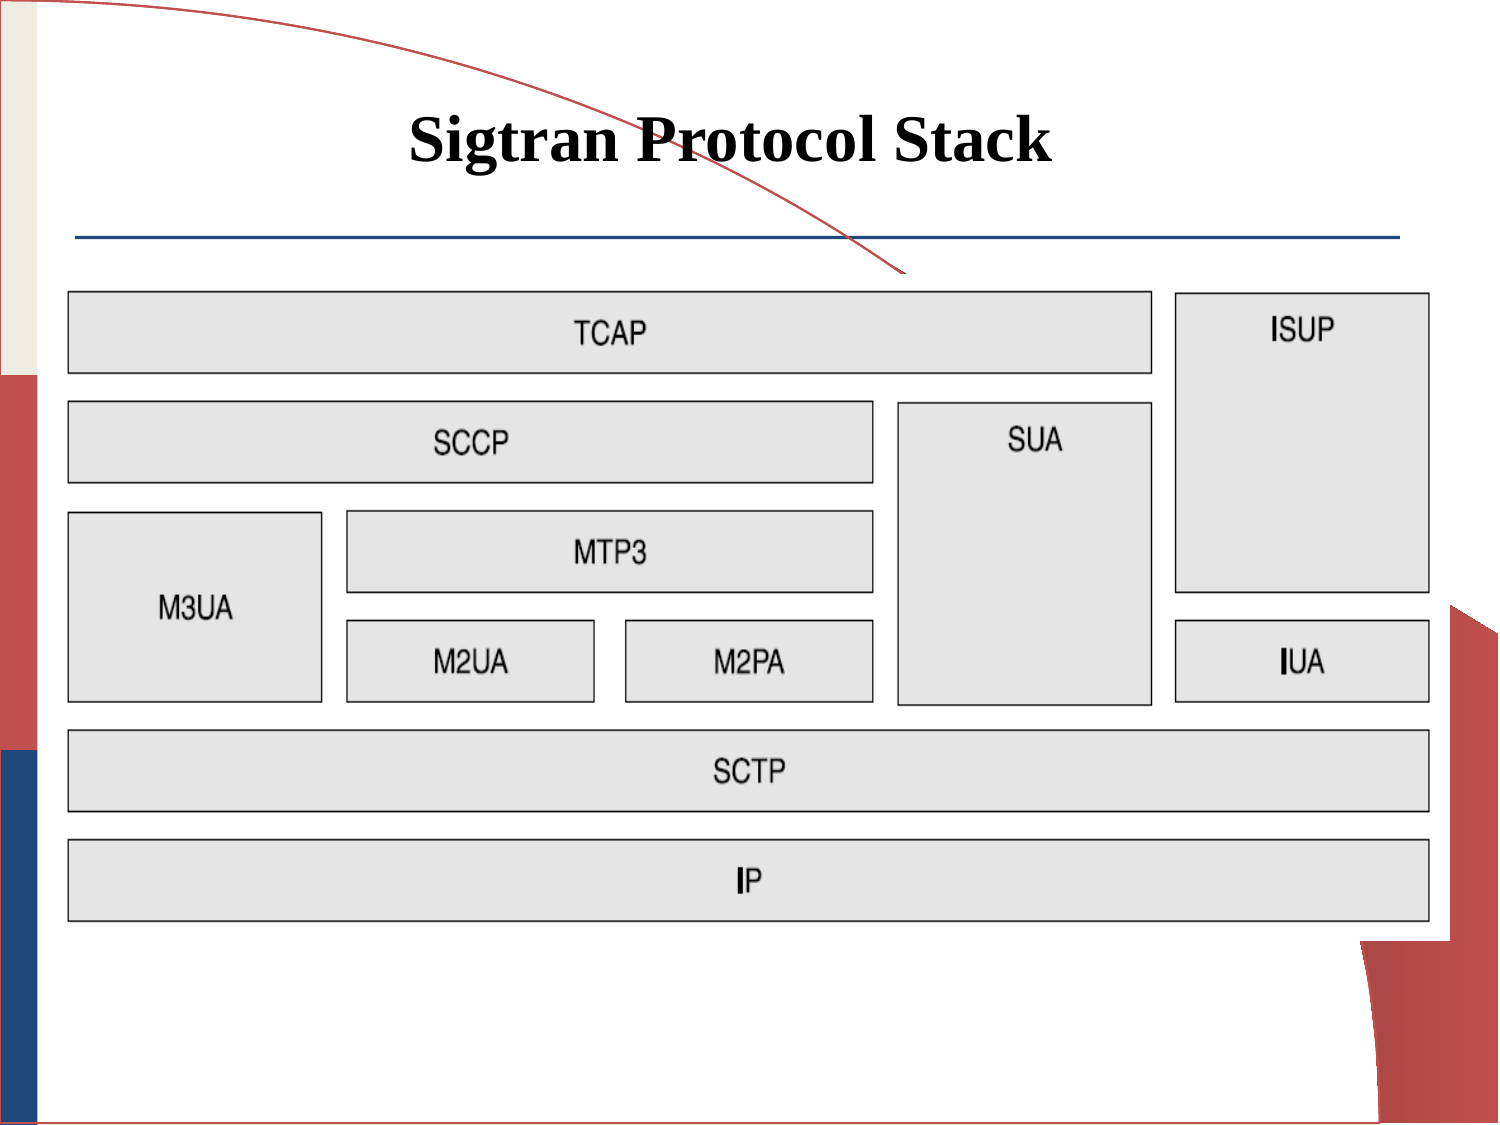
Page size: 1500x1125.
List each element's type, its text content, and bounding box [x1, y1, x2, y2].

picture [50, 274, 1450, 941]
text_box Sigtran Protocol Stack [62, 87, 1400, 183]
